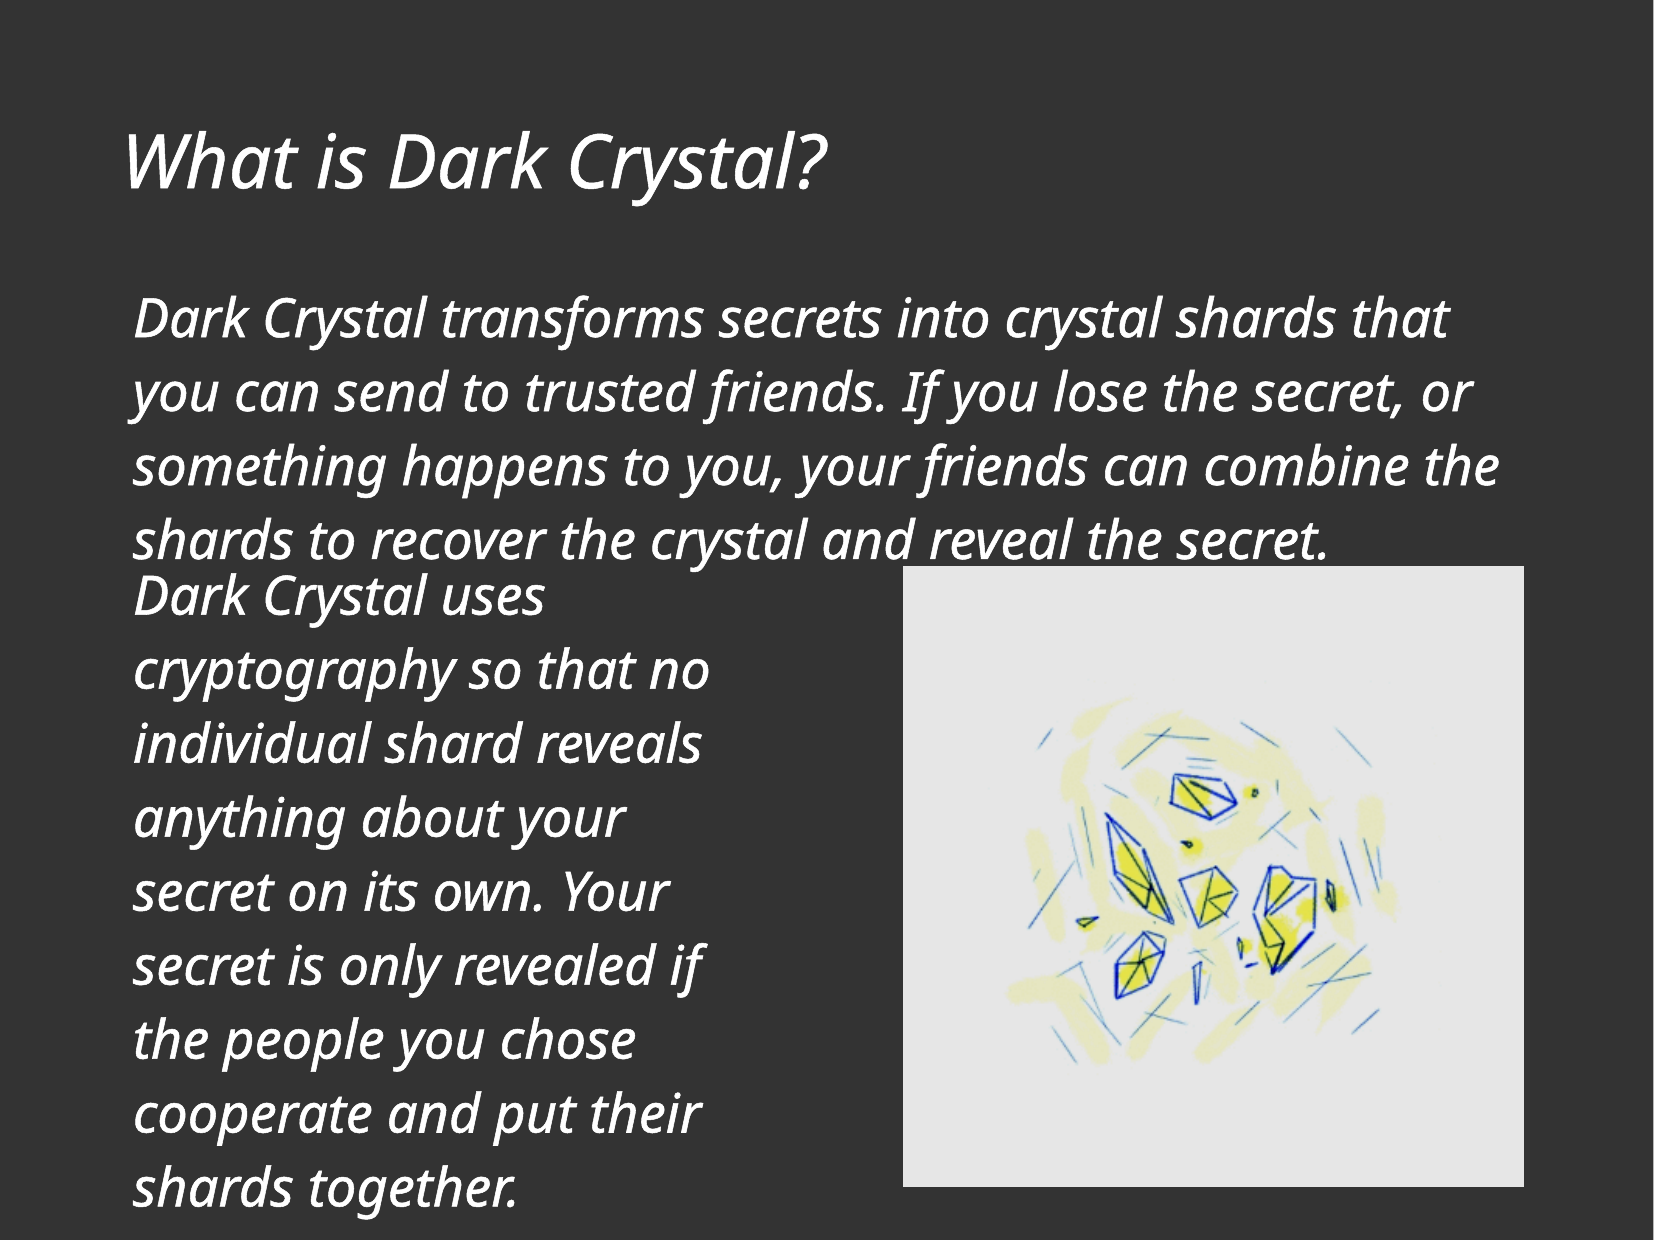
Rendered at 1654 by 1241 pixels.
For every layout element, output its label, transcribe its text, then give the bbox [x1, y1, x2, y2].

text_box Dark Crystal transforms secrets into crystal shards that you can send to trusted friends. If you lose the secret, or something happens to you, your friends can combine the shards to recover the crystal and reveal the secret. [118, 271, 1548, 496]
text_box What is Dark Crystal? [106, 100, 1028, 212]
text_box Dark Crystal uses cryptography so that no individual shard reveals anything about your secret on its own. Your secret is only revealed if the people you chose cooperate and put their shards together. [118, 549, 756, 1170]
picture [903, 566, 1524, 1187]
